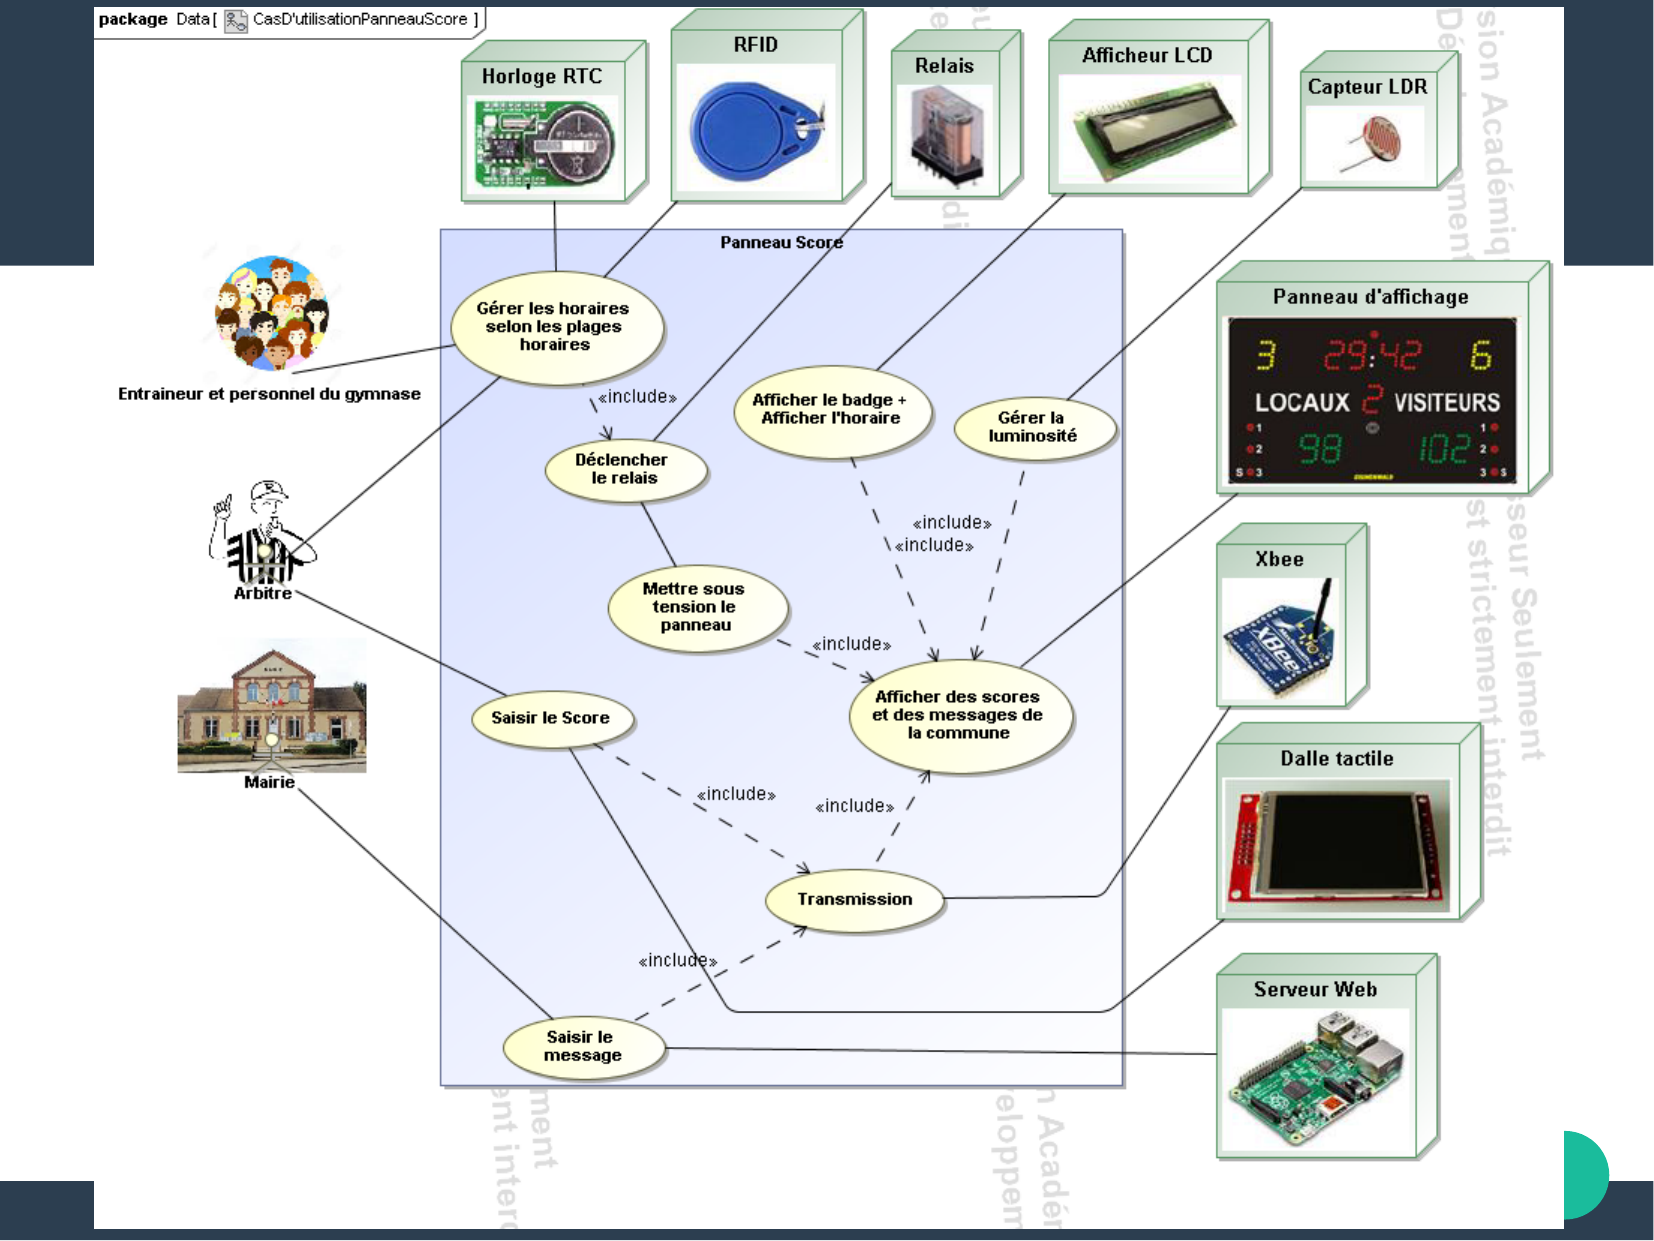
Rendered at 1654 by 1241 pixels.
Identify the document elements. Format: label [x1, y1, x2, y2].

picture [94, 7, 1564, 1229]
